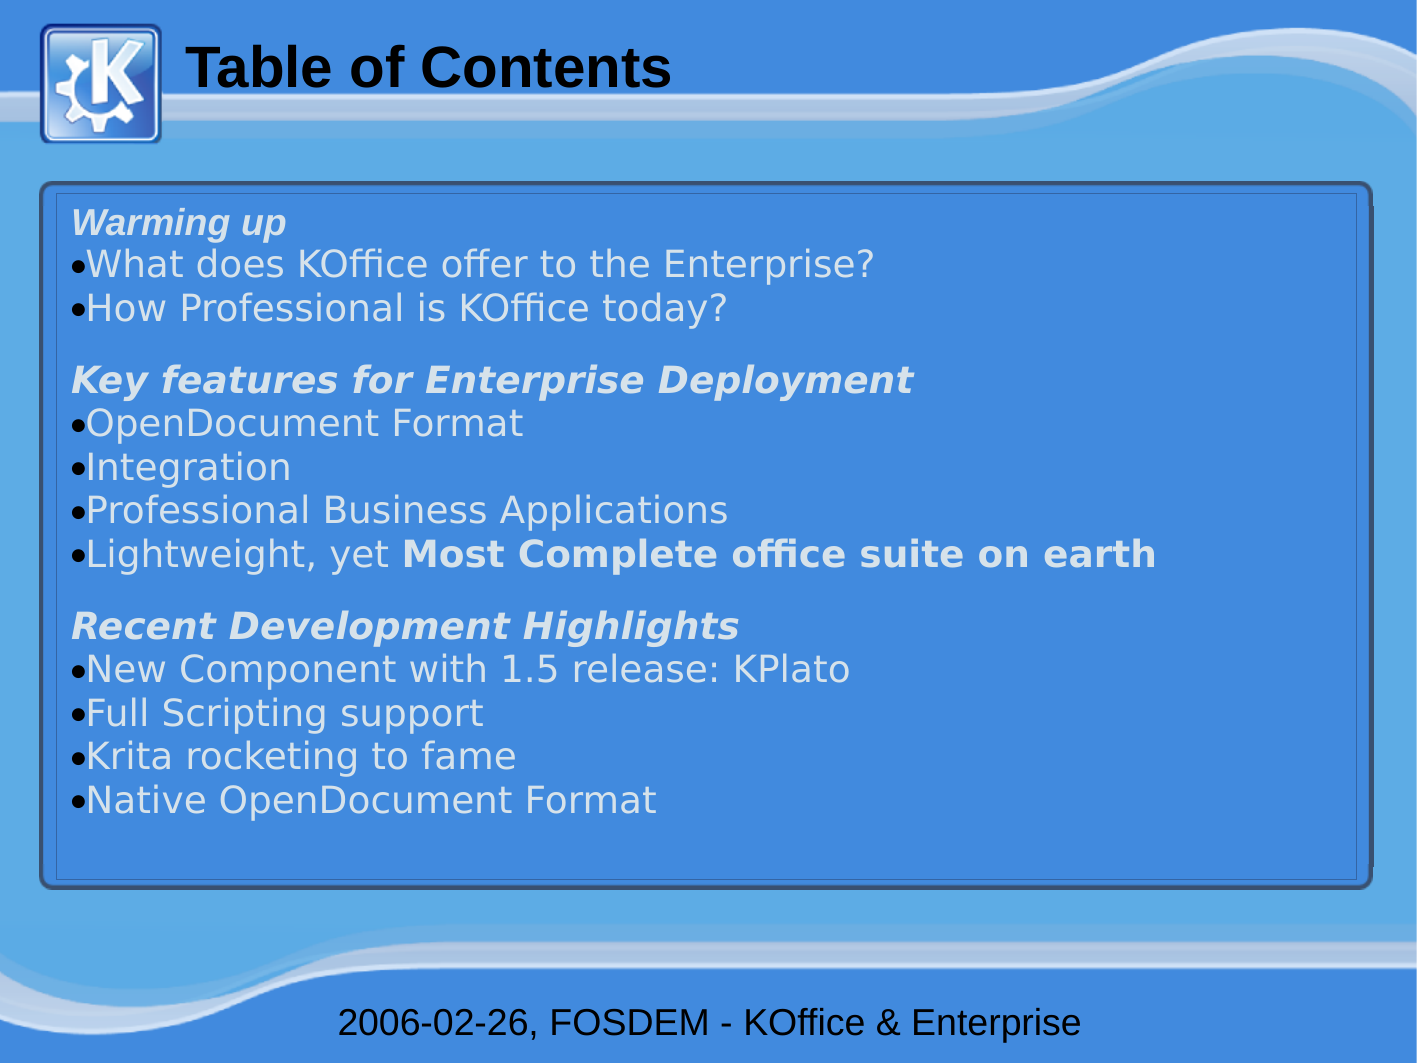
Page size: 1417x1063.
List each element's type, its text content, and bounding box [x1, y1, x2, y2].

text_box Table of Contents [170, 27, 1048, 104]
picture [0, 0, 1417, 1063]
text_box Warming up What does KOffice offer to the Enterprise? How Professional is KOffice today? Key features for Enterprise Deployment OpenDocument Format Integration Professional Business Applications Lightweight, yet Most Complete office suite on earth Recent Development Highlights New Component with 1.5 release: KPlato Full Scripting support Krita rocketing to fame Native OpenDocument Format [56, 193, 1357, 880]
